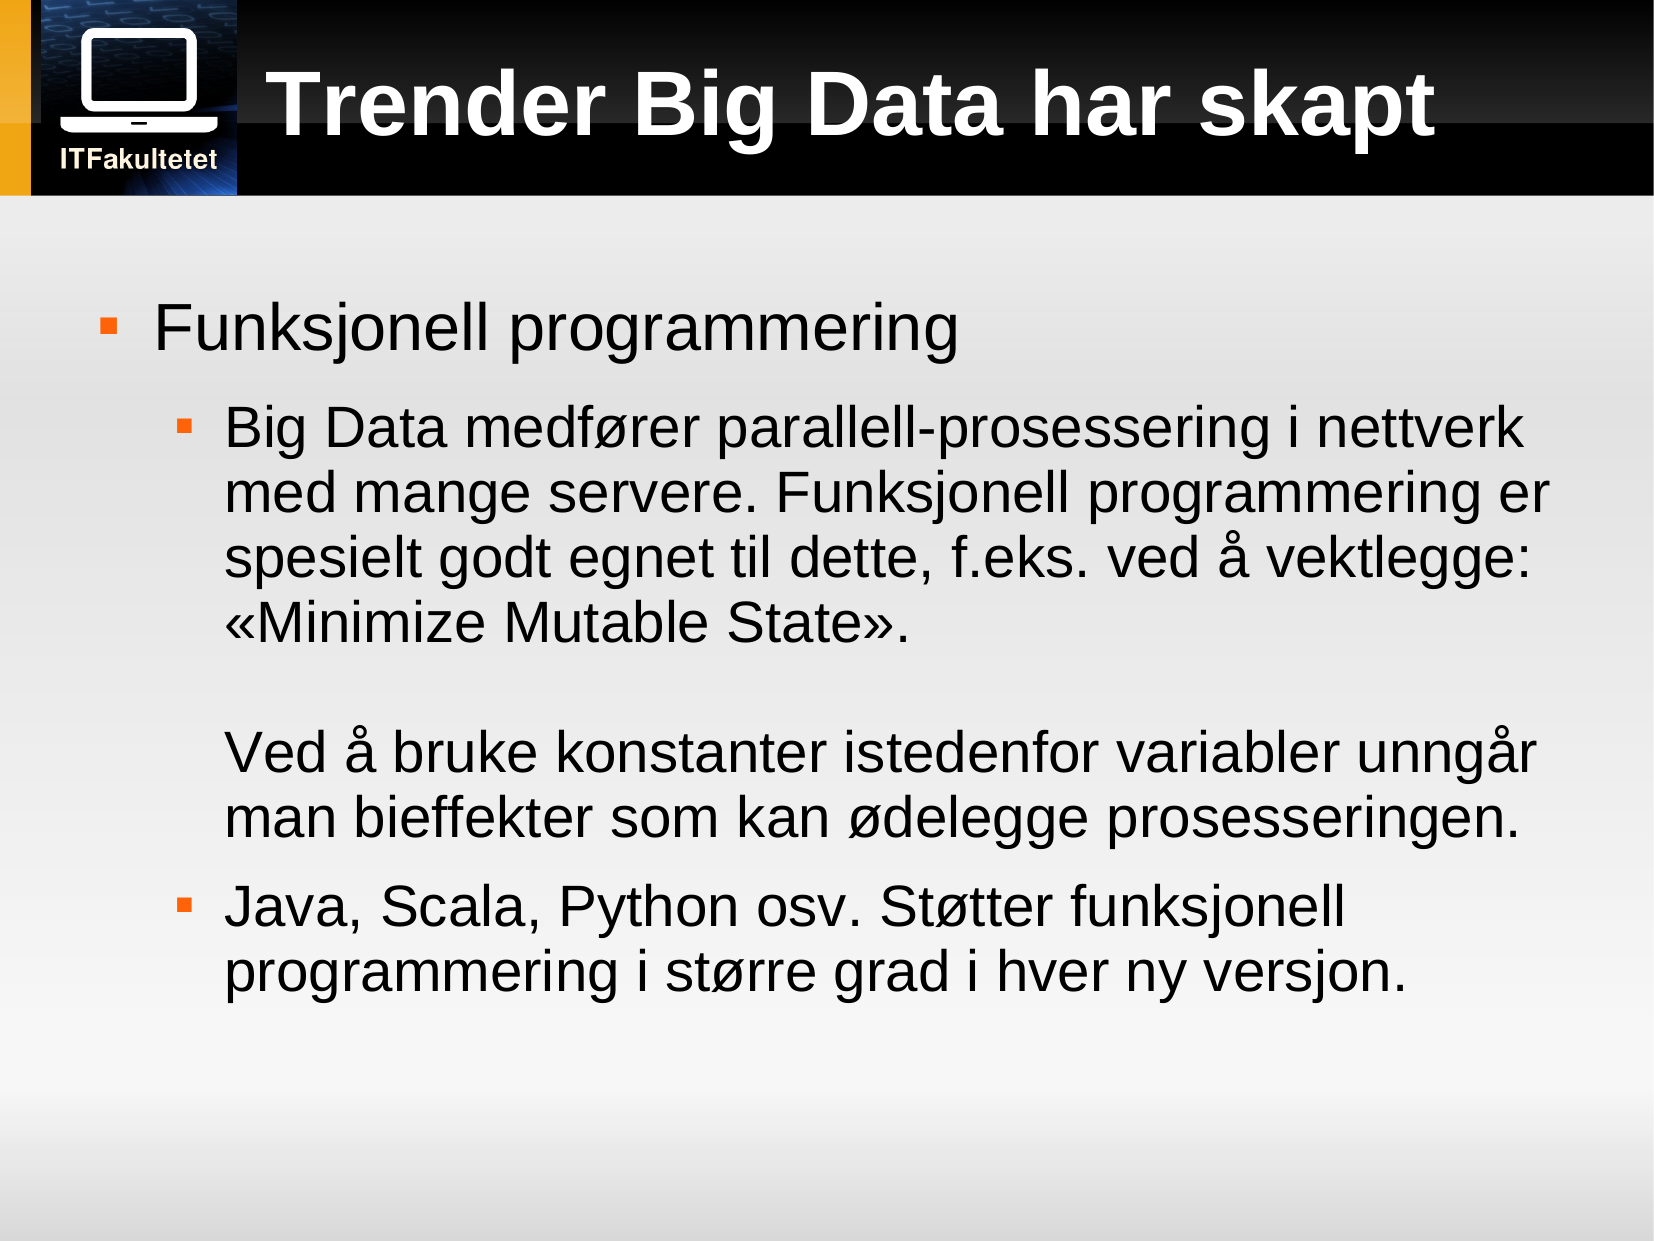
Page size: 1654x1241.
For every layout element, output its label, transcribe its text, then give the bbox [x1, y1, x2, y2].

title Trender Big Data har skapt [265, 0, 1565, 208]
picture [0, 0, 1654, 1241]
list Funksjonell programmering Big Data medfører parallell-prosessering i nettverk med mange servere. Funksjonell programmering er spesielt godt egnet til dette, f.eks. ved å vektlegge: «Minimize Mutable State». Ved å bruke konstanter istedenfor variabler unngår man bieffekter som kan ødelegge prosesseringen. Java, Scala, Python osv. Støtter funksjonell programmering i større grad i hver ny versjon. [82, 290, 1571, 1109]
